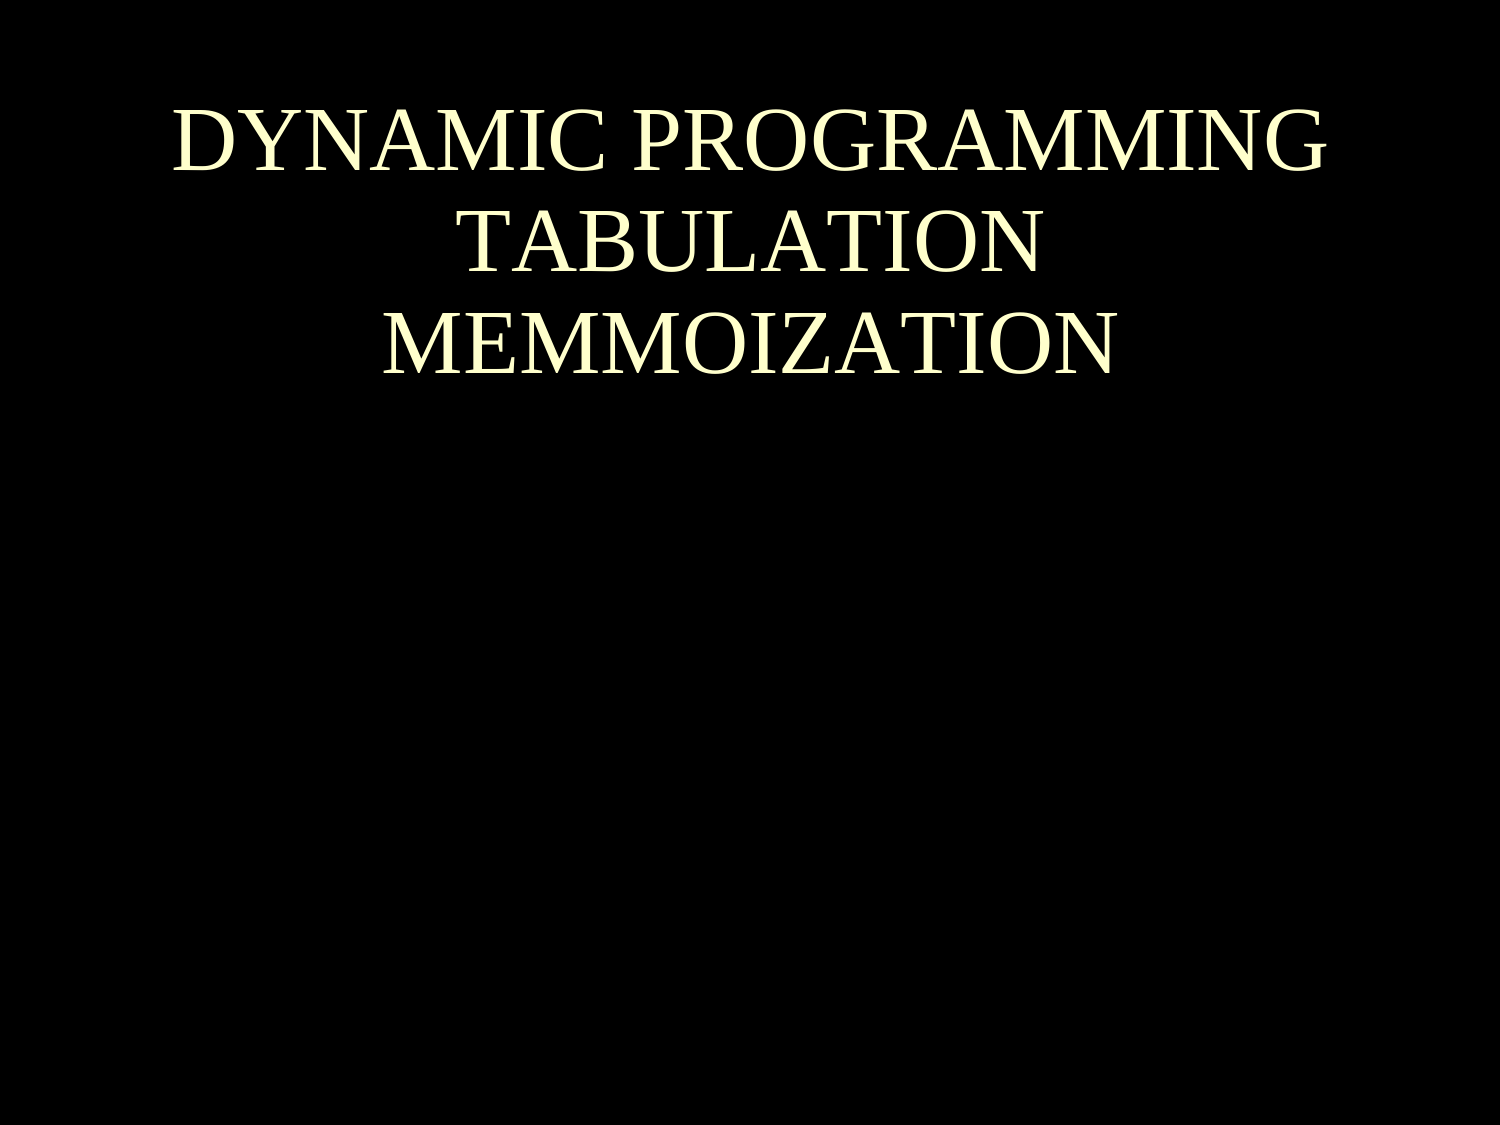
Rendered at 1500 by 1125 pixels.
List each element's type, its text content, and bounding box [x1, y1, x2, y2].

title DYNAMIC PROGRAMMING TABULATION MEMMOIZATION [22, 88, 1480, 393]
